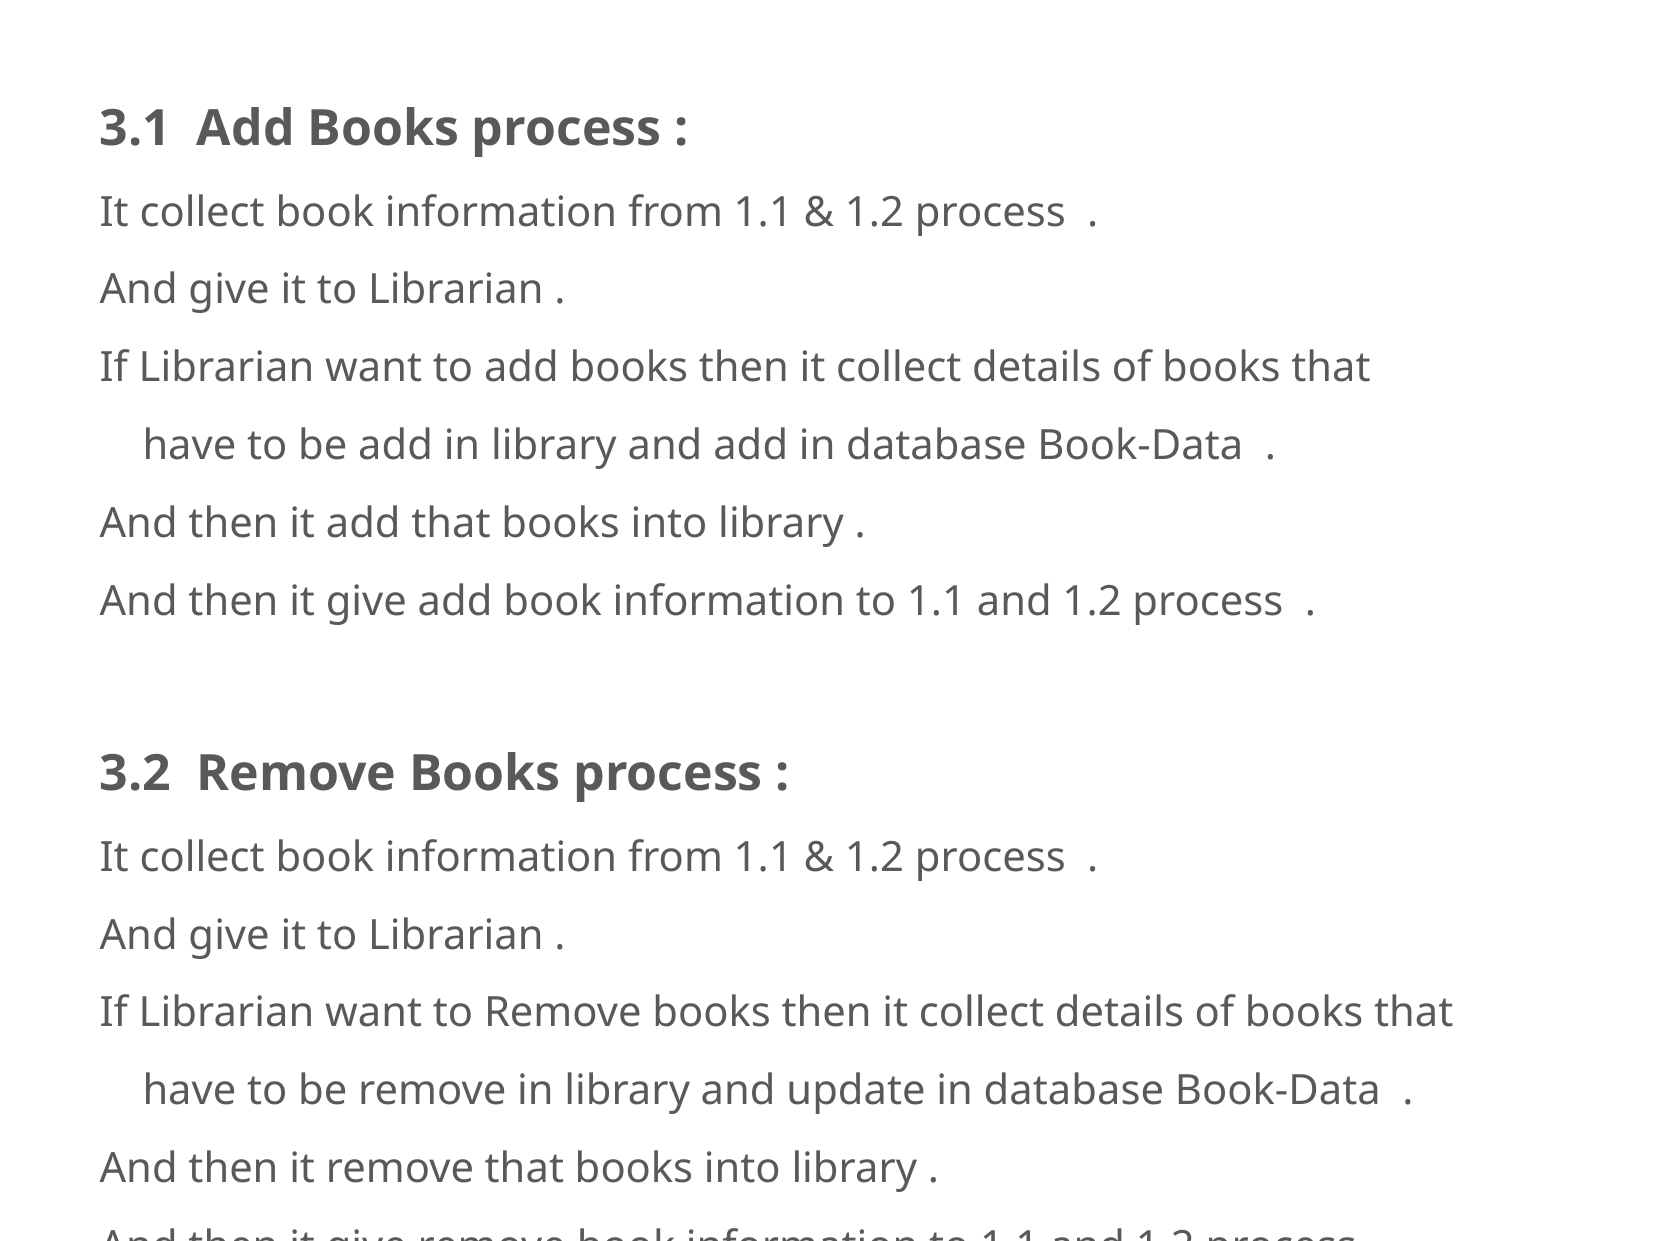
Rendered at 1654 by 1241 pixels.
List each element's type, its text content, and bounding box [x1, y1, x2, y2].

text_box 3.1 Add Books process : It collect book information from 1.1 & 1.2 process . And give it to Librarian . If Librarian want to add books then it collect details of books that have to be add in library and add in database Book-Data . And then it add that books into library . And then it give add book information to 1.1 and 1.2 process . 3.2 Remove Books process : It collect book information from 1.1 & 1.2 process . And give it to Librarian . If Librarian want to Remove books then it collect details of books that have to be remove in library and update in database Book-Data . And then it remove that books into library . And then it give remove book information to 1.1 and 1.2 process . [84, 84, 1582, 1156]
